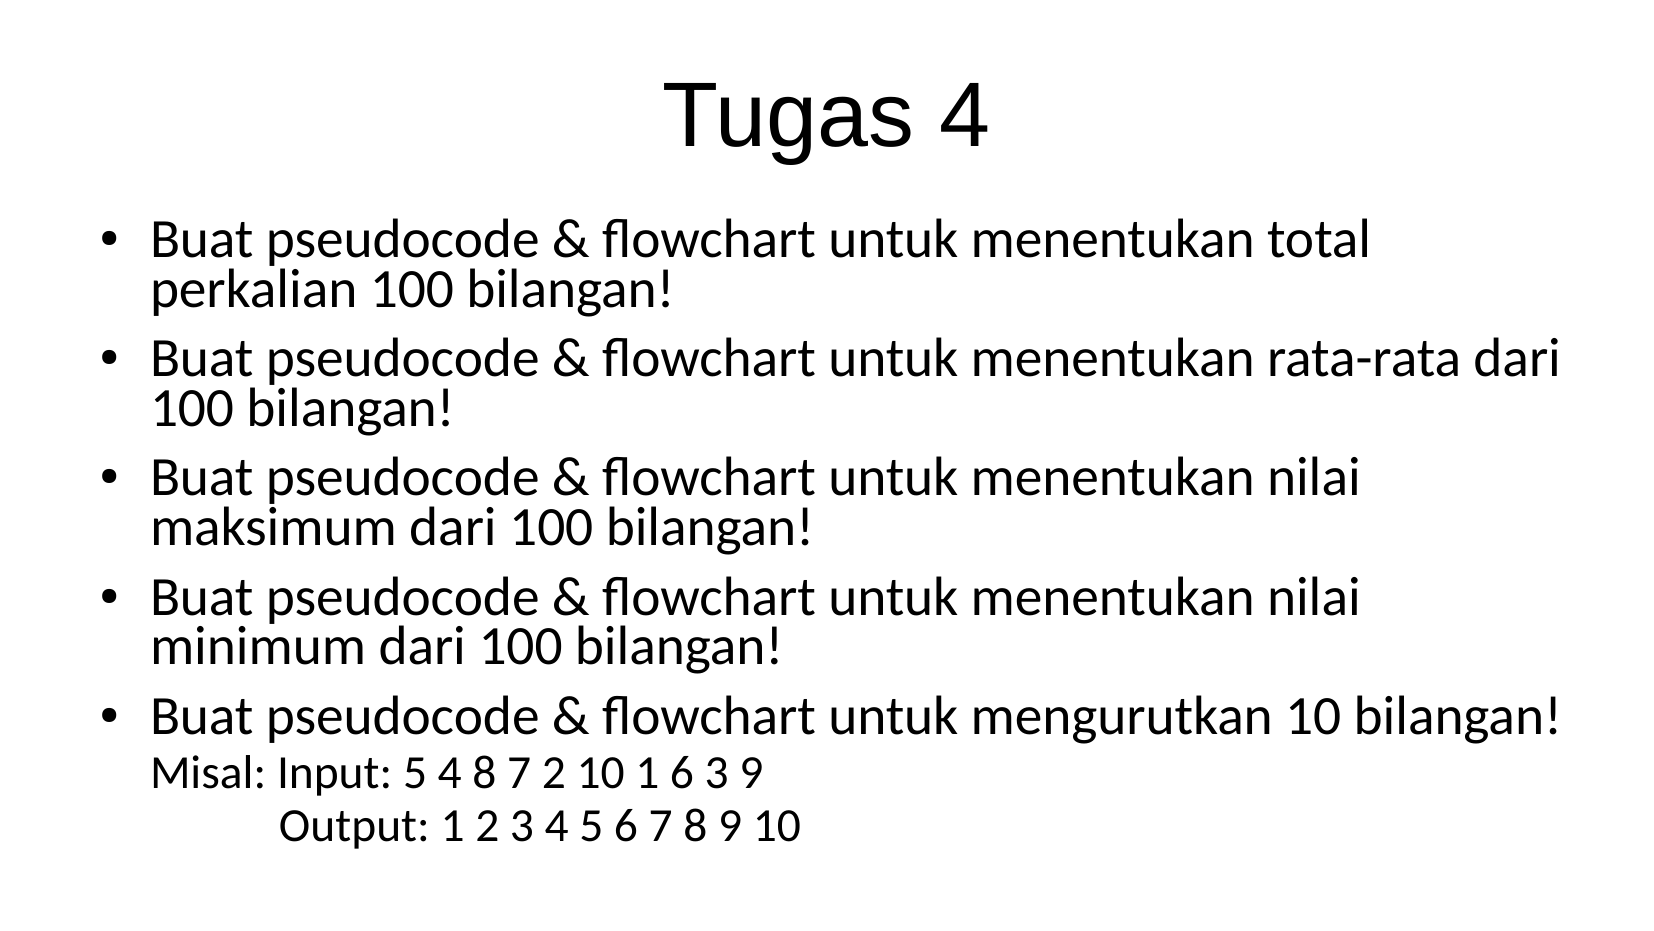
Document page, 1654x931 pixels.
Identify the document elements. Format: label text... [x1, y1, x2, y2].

list Buat pseudocode & flowchart untuk menentukan total perkalian 100 bilangan! Buat pseudocode & flowchart untuk menentukan rata-rata dari 100 bilangan! Buat pseudocode & flowchart untuk menentukan nilai maksimum dari 100 bilangan! Buat pseudocode & flowchart untuk menentukan nilai minimum dari 100 bilangan! Buat pseudocode & flowchart untuk mengurutkan 10 bilangan! Misal: Input: 5 4 8 7 2 10 1 6 3 9 Output: 1 2 3 4 5 6 7 8 9 10 [82, 217, 1571, 863]
title Tugas 4 [82, 37, 1571, 193]
